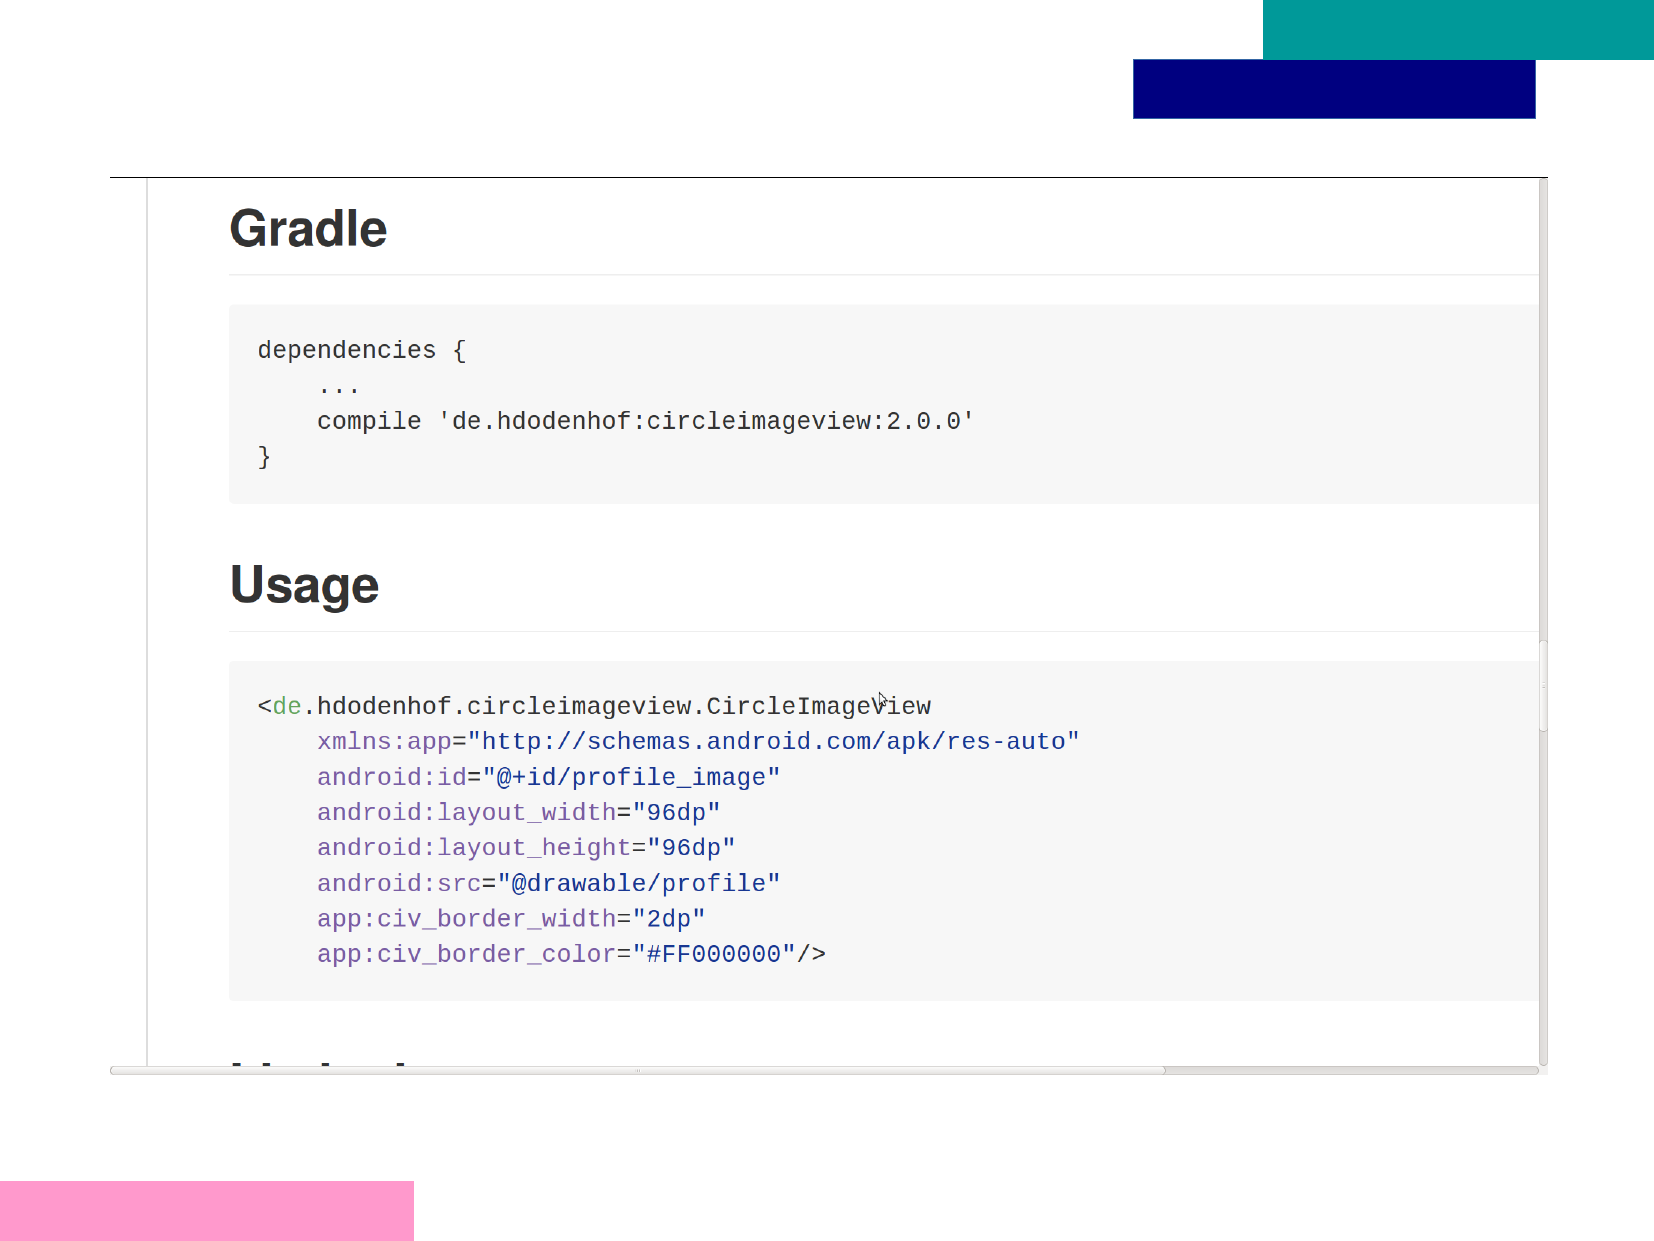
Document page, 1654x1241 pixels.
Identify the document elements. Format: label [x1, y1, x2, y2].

text_box [0, 1181, 414, 1241]
text_box [1133, 0, 1654, 119]
picture [110, 177, 1548, 1075]
